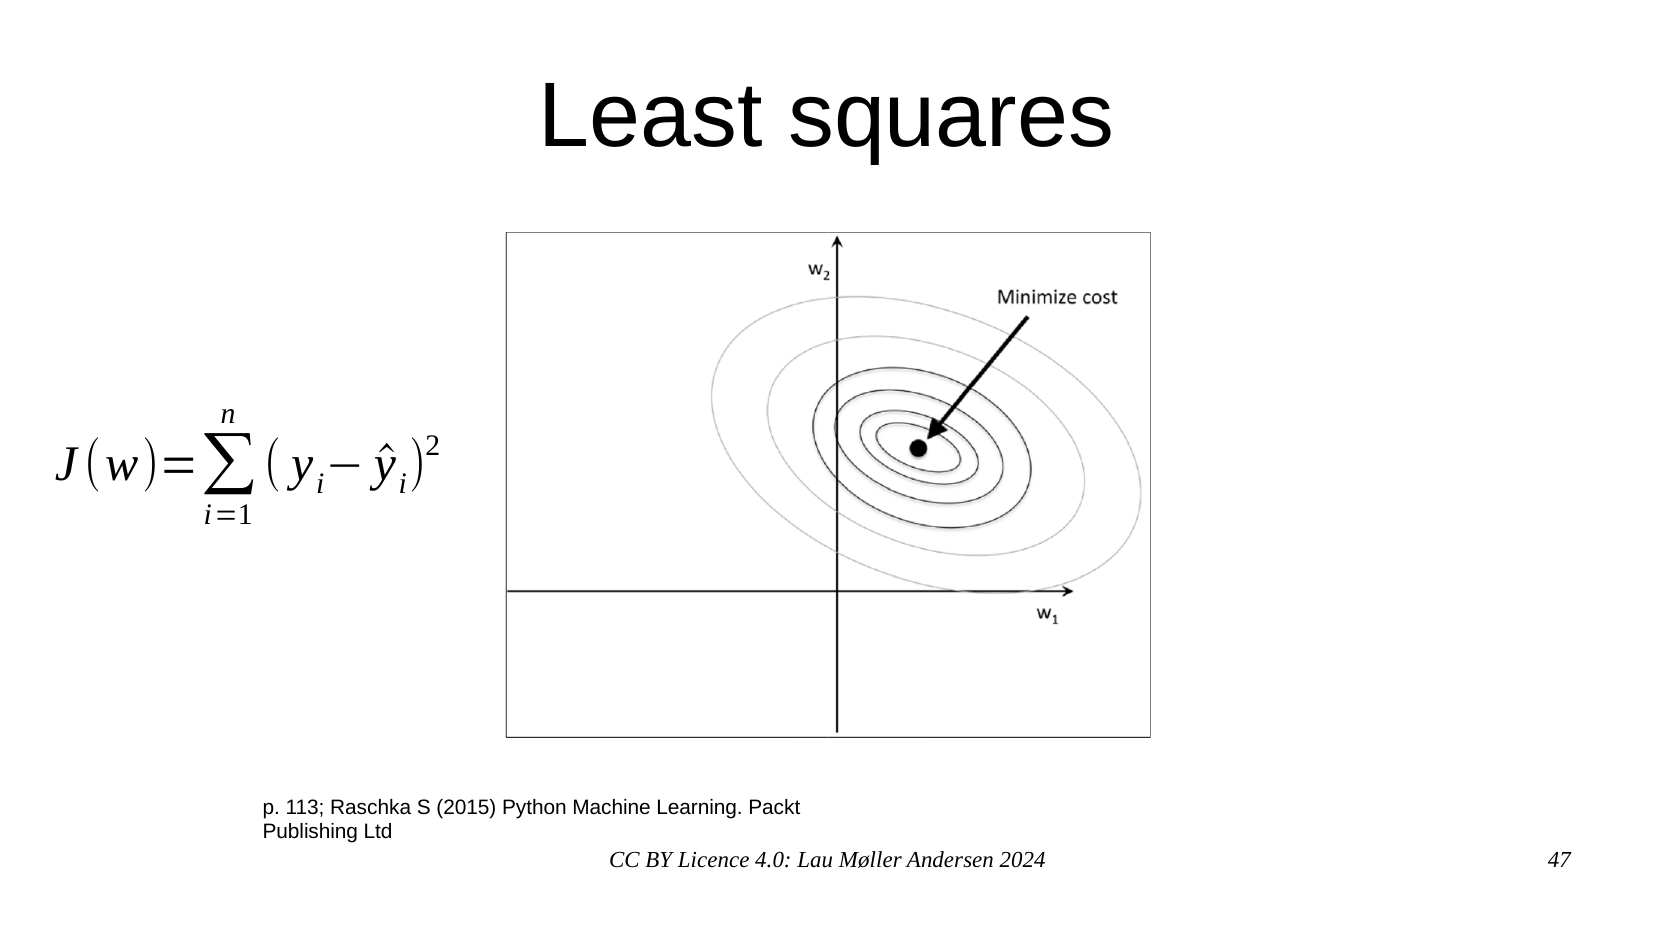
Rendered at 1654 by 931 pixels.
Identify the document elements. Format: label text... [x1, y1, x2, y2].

chart [47, 396, 446, 532]
picture [484, 217, 1169, 758]
title Least squares [82, 37, 1571, 193]
text_box p. 113; Raschka S (2015) Python Machine Learning. Packt Publishing Ltd [248, 788, 890, 850]
